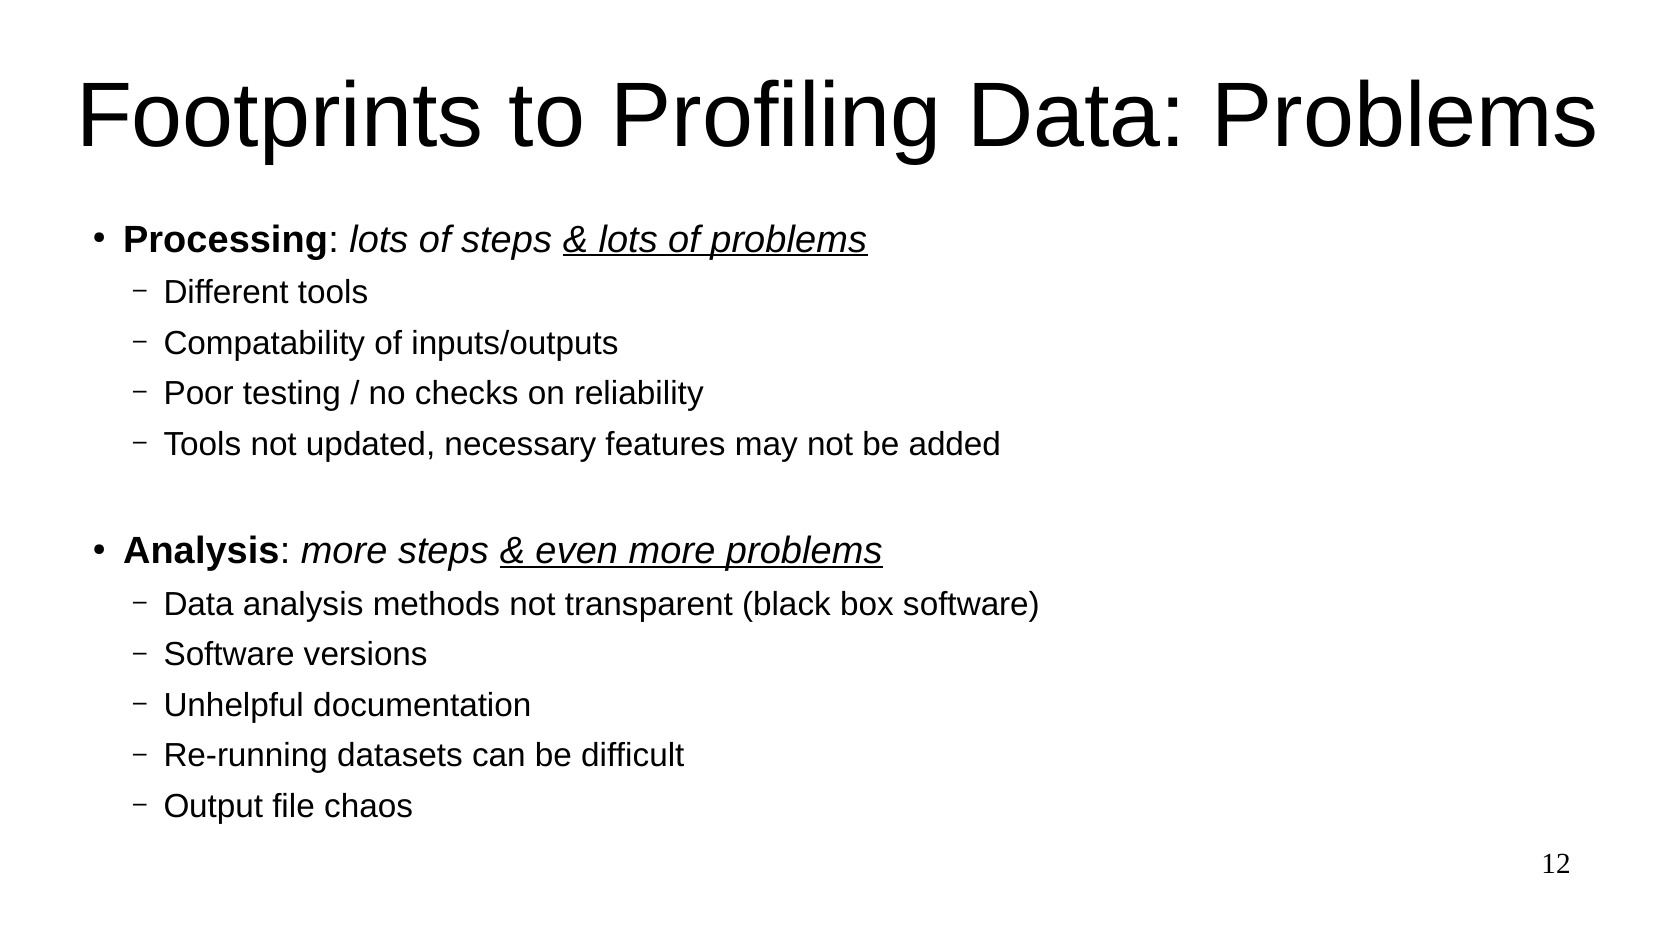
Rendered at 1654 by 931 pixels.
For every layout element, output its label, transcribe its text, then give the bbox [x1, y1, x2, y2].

list Processing: lots of steps & lots of problems Different tools Compatability of inputs/outputs Poor testing / no checks on reliability Tools not updated, necessary features may not be added Analysis: more steps & even more problems Data analysis methods not transparent (black box software) Software versions Unhelpful documentation Re-running datasets can be difficult Output file chaos [82, 217, 1571, 827]
title Footprints to Profiling Data: Problems [70, 12, 1607, 218]
